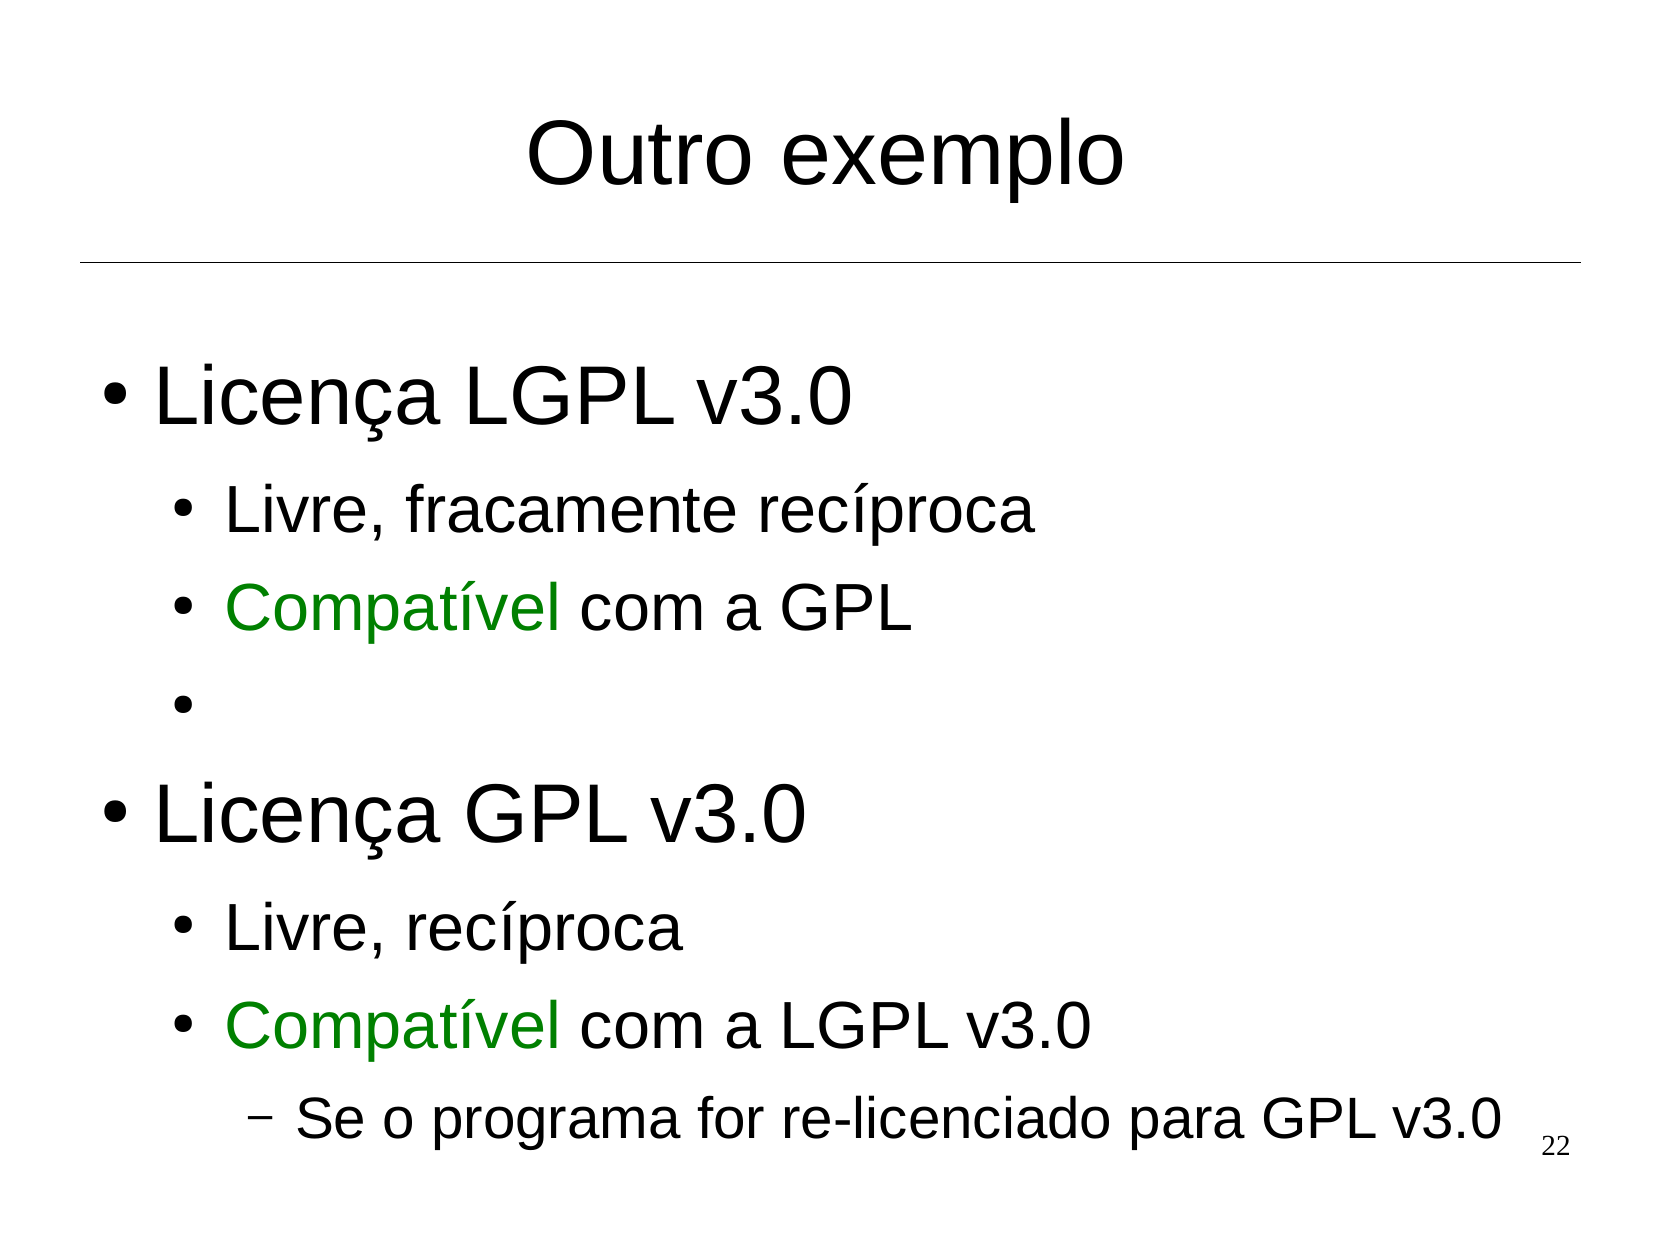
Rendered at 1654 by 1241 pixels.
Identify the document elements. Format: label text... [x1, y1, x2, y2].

list Licença LGPL v3.0 Livre, fracamente recíproca Compatível com a GPL Licença GPL v3.0 Livre, recíproca Compatível com a LGPL v3.0 Se o programa for re-licenciado para GPL v3.0 [82, 349, 1571, 1169]
title Outro exemplo [82, 56, 1571, 250]
